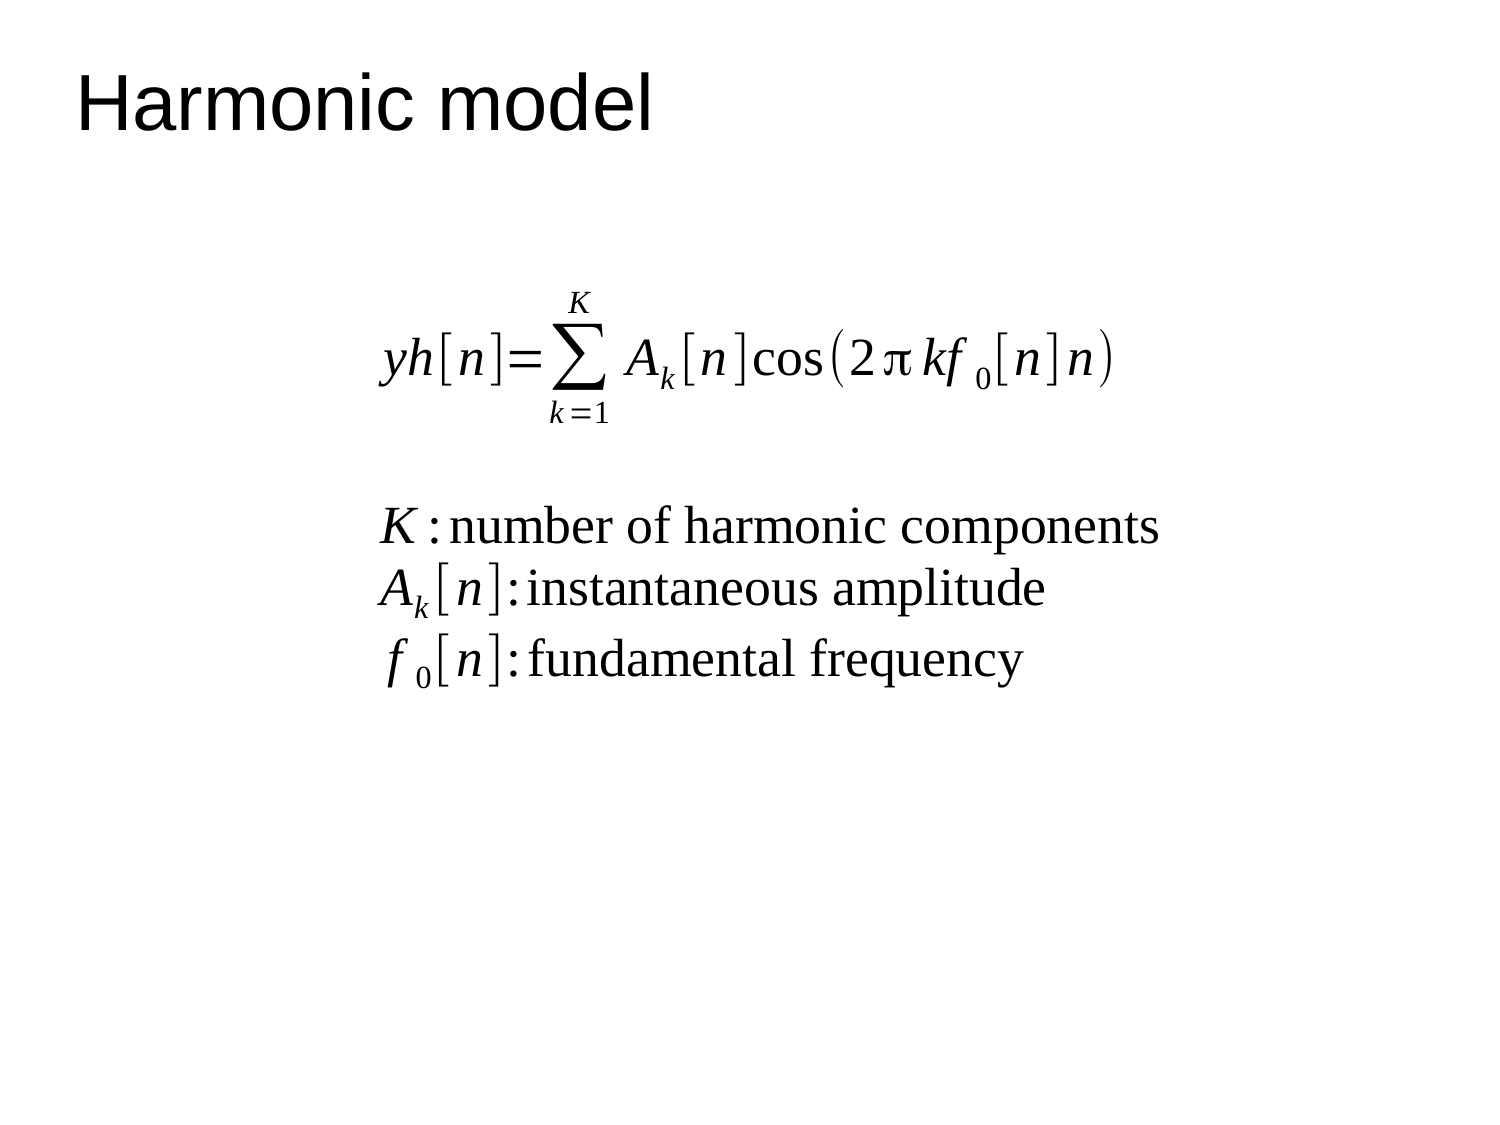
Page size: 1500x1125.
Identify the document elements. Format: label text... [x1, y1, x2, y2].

title Harmonic model [75, 9, 1425, 198]
chart [369, 285, 1168, 758]
